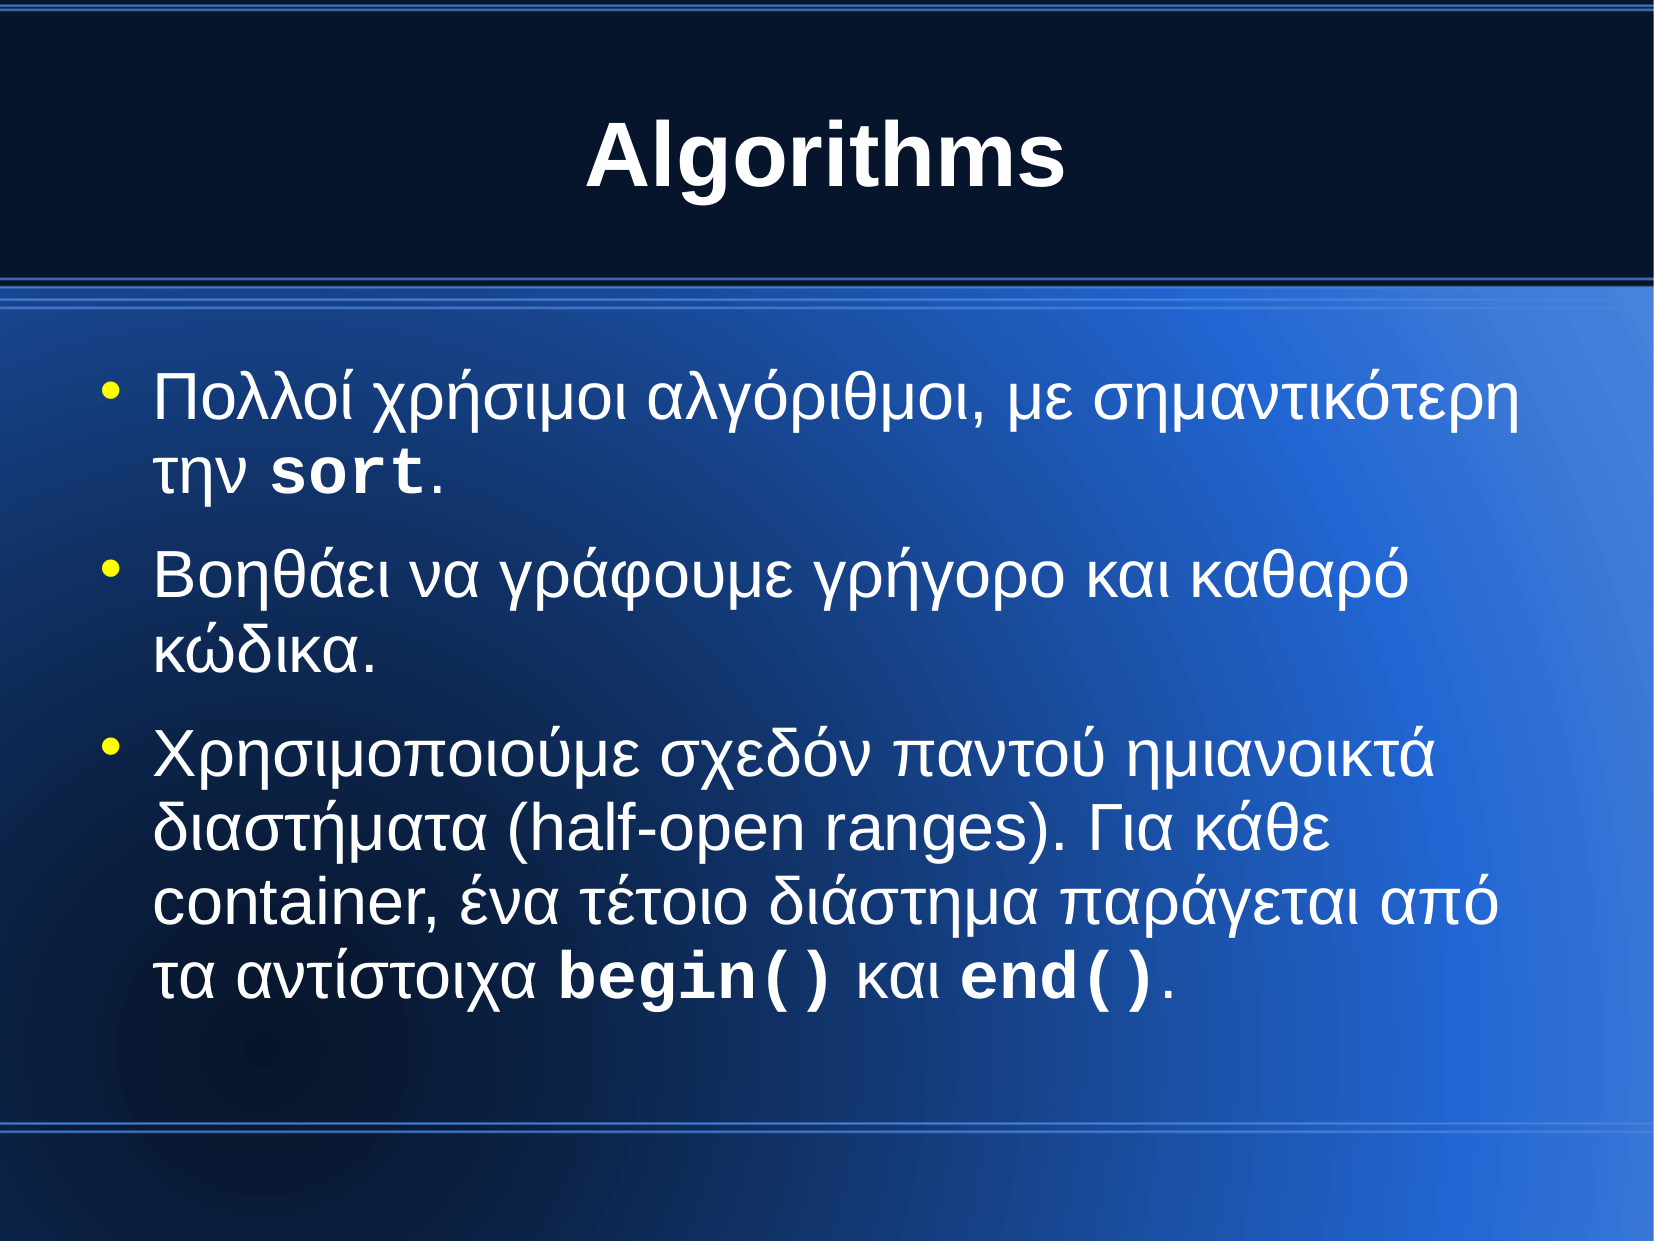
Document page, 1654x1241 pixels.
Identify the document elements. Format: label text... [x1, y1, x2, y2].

picture [0, 0, 1654, 1241]
list Πολλοί χρήσιμοι αλγόριθμοι, με σημαντικότερη την sort. Βοηθάει να γράφουμε γρήγορο και καθαρό κώδικα. Χρησιμοποιούμε σχεδόν παντού ημιανοικτά διαστήματα (half-open ranges). Για κάθε container, ένα τέτοιο διάστημα παράγεται από τα αντίστοιχα begin() και end(). [82, 355, 1571, 1174]
title Algorithms [82, 49, 1571, 257]
